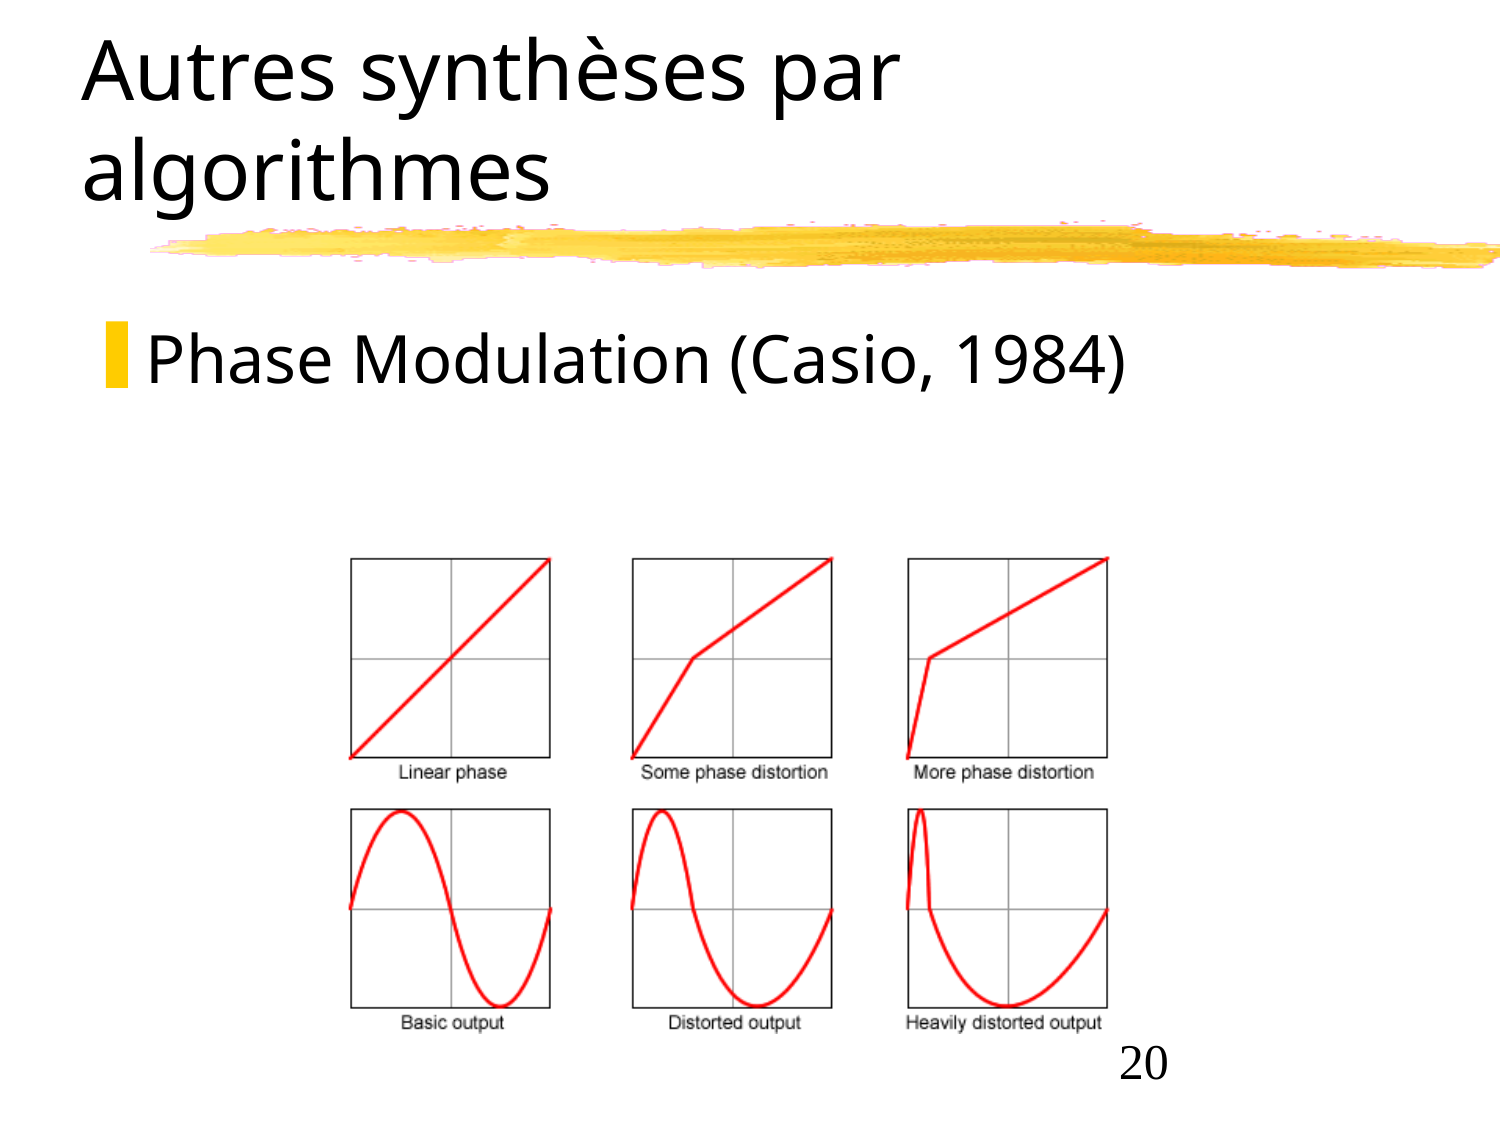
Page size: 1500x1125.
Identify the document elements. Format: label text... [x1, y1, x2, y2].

picture [324, 549, 1141, 1034]
title Autres synthèses par algorithmes [66, 8, 1342, 225]
list Phase Modulation (Casio, 1984) [74, 309, 1417, 994]
picture [150, 215, 1500, 279]
